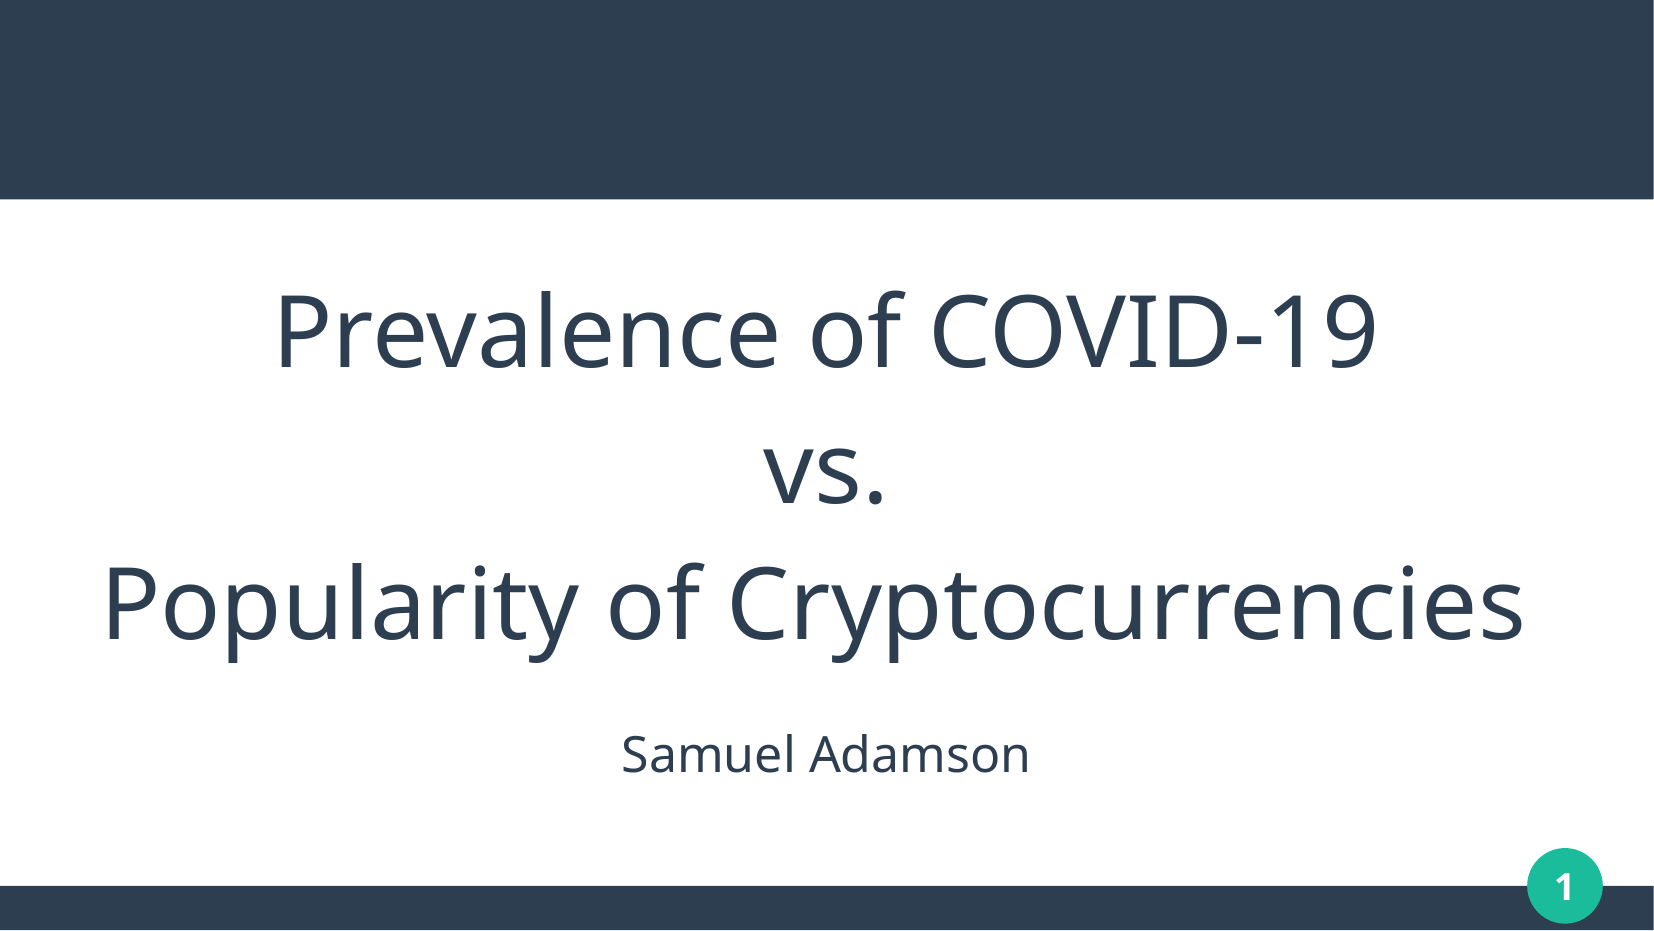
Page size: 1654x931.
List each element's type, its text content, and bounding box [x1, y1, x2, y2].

text_box Samuel Adamson [59, 712, 1595, 793]
subtitle Prevalence of COVID-19 vs. Popularity of Cryptocurrencies [59, 289, 1595, 639]
